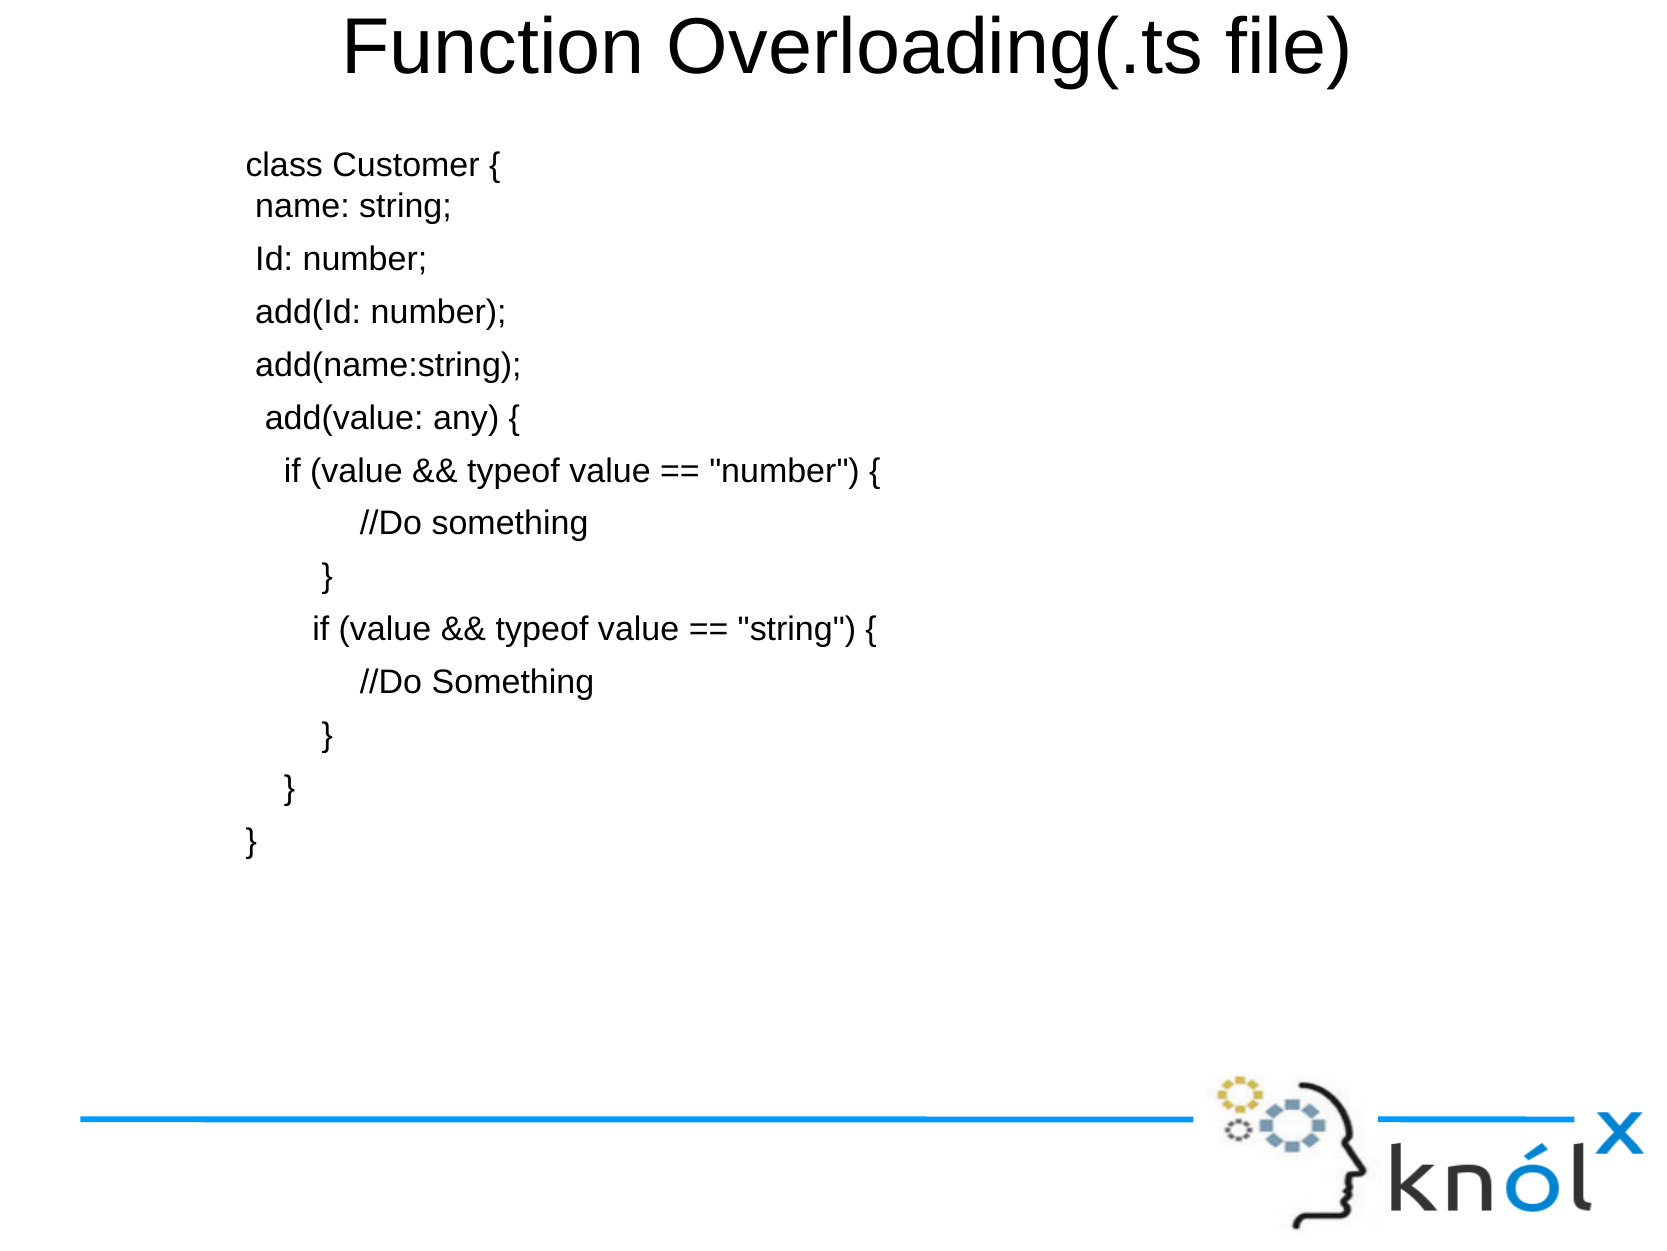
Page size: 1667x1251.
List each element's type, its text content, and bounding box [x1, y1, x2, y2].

list class Customer { name: string; Id: number; add(Id: number); add(name:string); add(value: any) { if (value && typeof value == "number") { //Do something } if (value && typeof value == "string") { //Do Something } } } [236, 141, 1667, 862]
picture [1205, 1073, 1655, 1239]
title Function Overloading(.ts file) [100, 0, 1595, 190]
